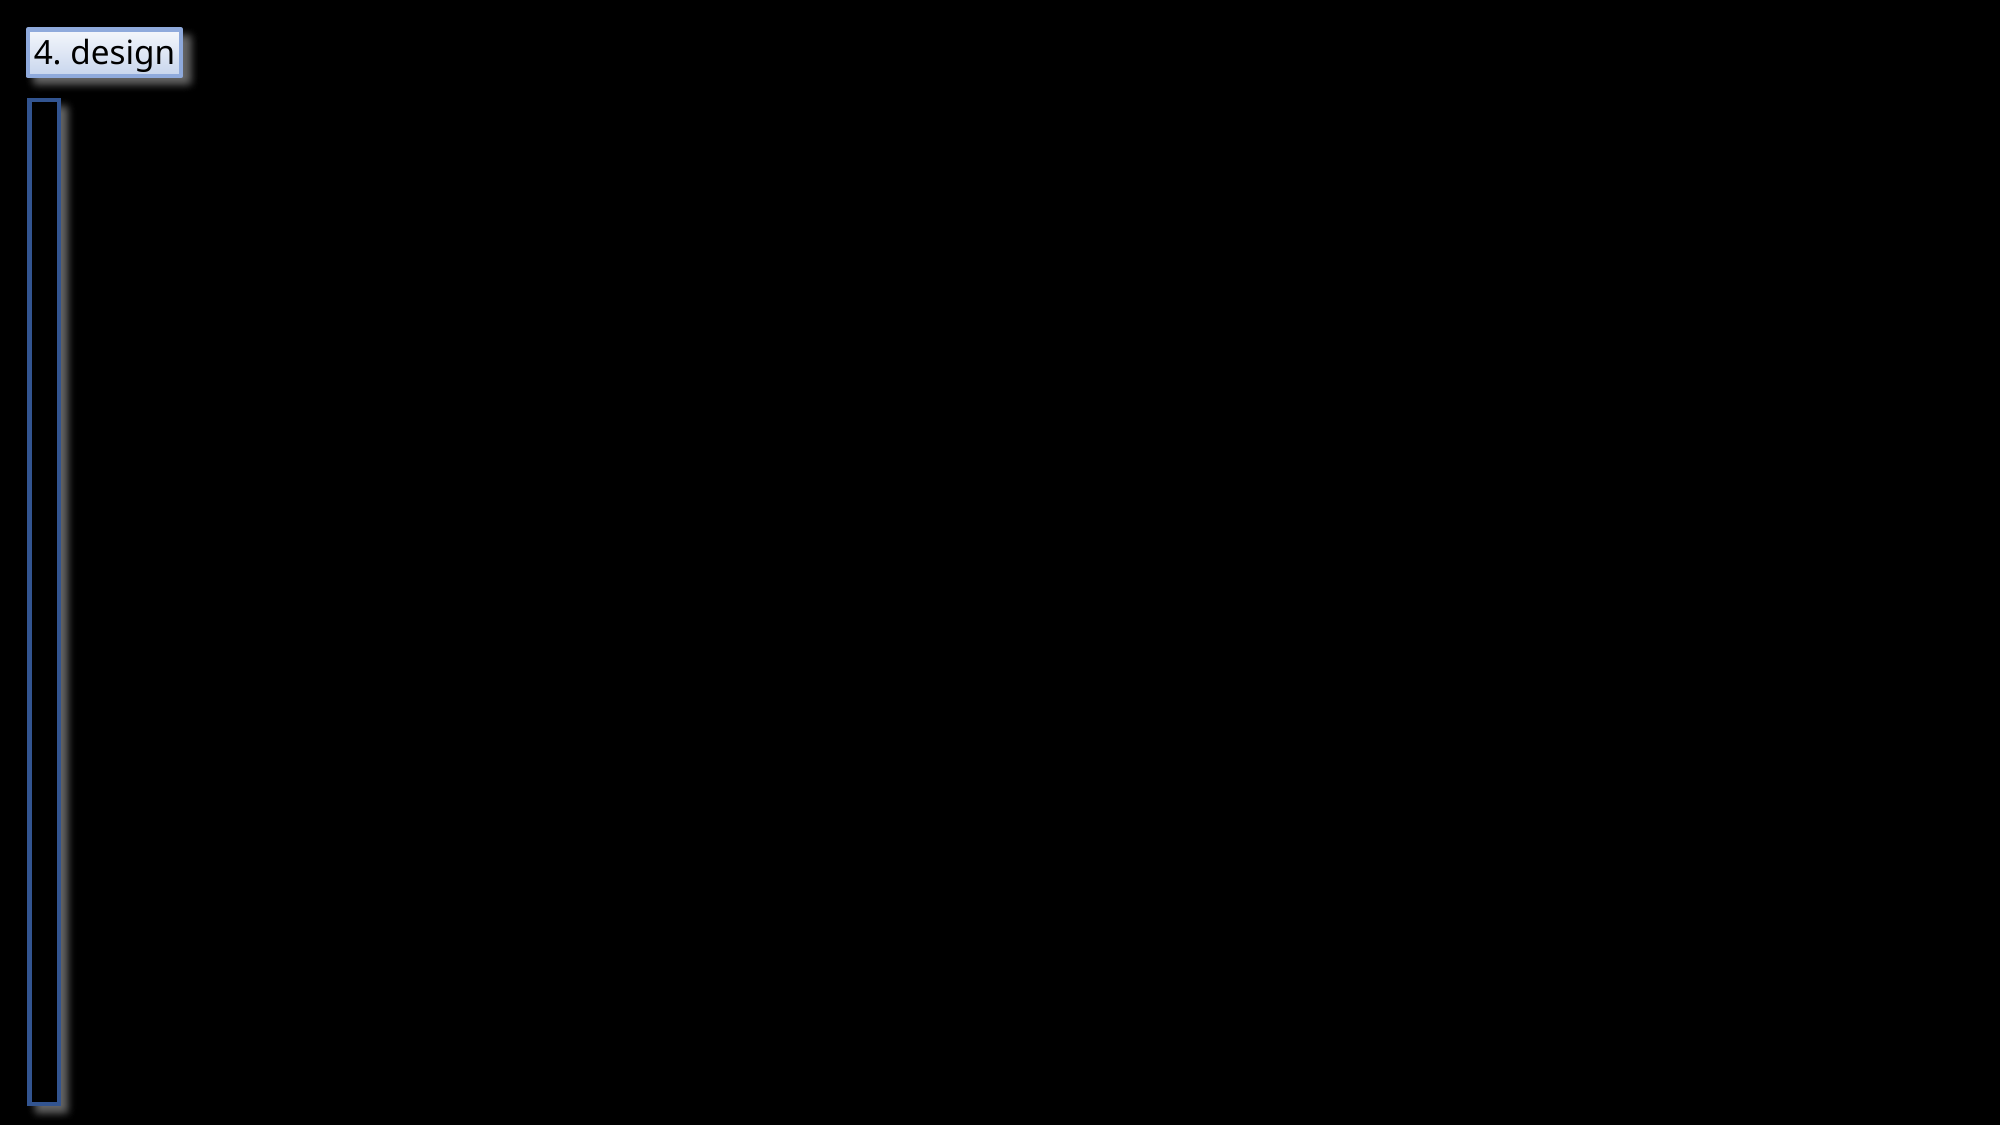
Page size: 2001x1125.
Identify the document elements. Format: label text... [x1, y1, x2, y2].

title 4. design [31, 29, 178, 77]
text_box [29, 100, 60, 1105]
